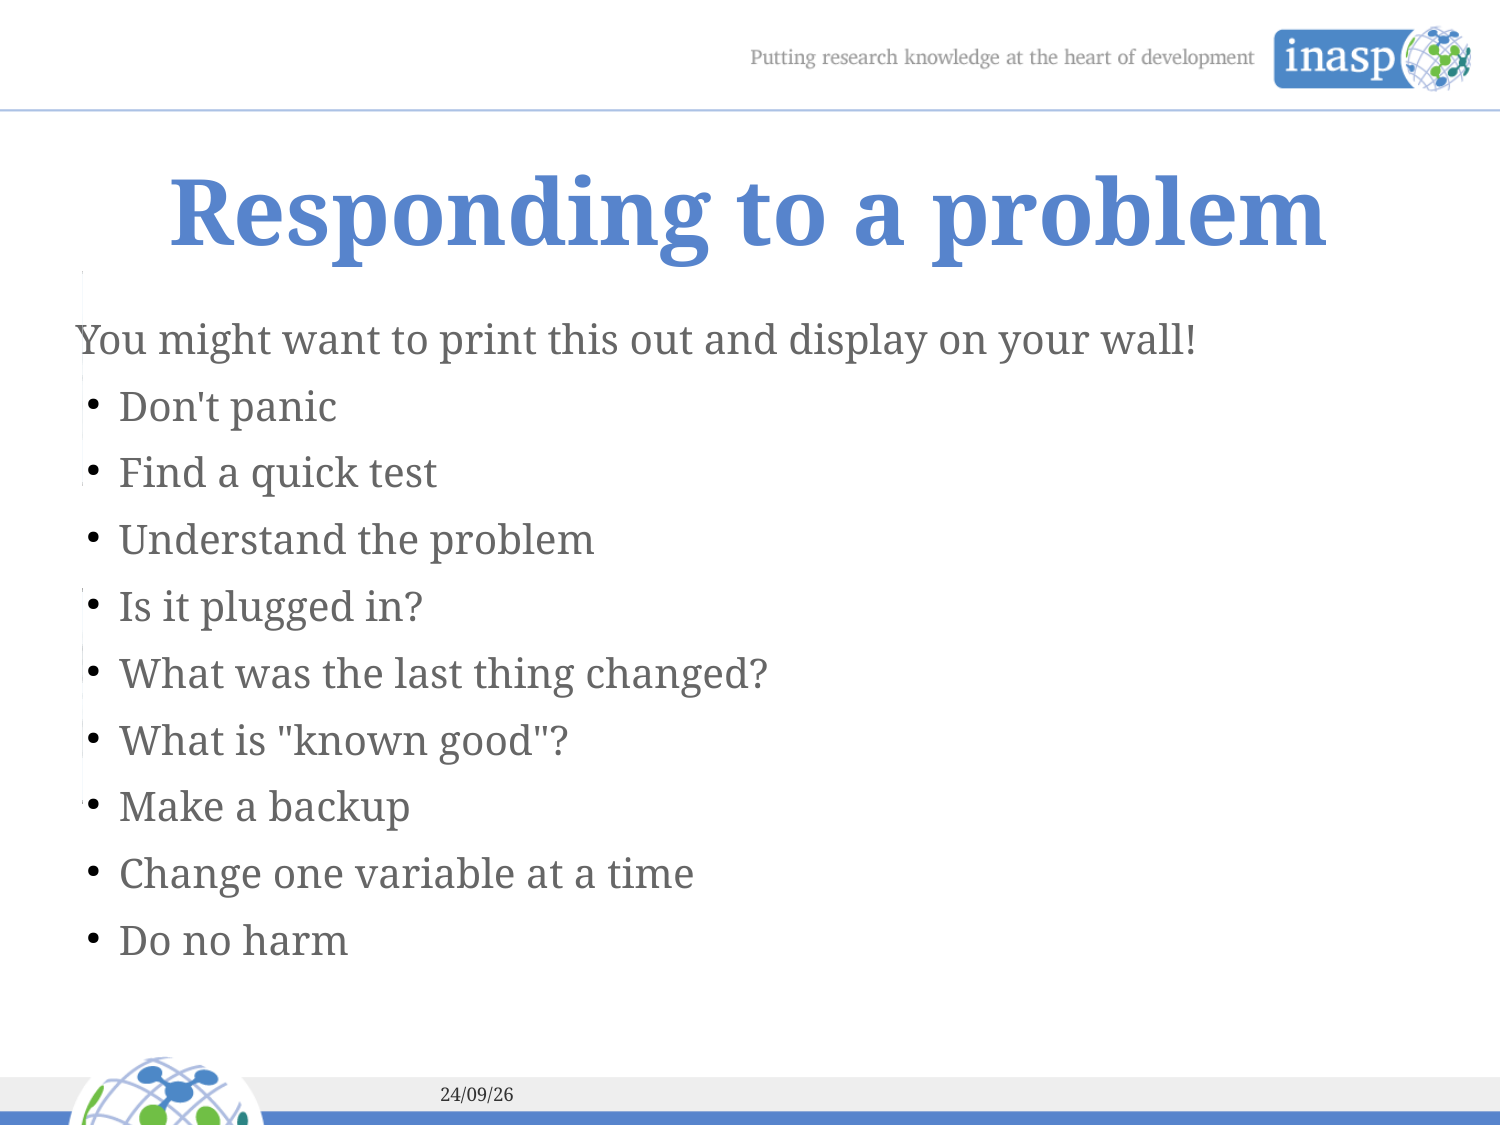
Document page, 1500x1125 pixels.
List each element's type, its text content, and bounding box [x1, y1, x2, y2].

list You might want to print this out and display on your wall! Don't panic Find a quick test Understand the problem Is it plugged in? What was the last thing changed? What is "known good"? Make a backup Change one variable at a time Do no harm [75, 313, 1426, 967]
picture [0, 0, 1500, 1125]
title Responding to a problem [75, 129, 1426, 313]
